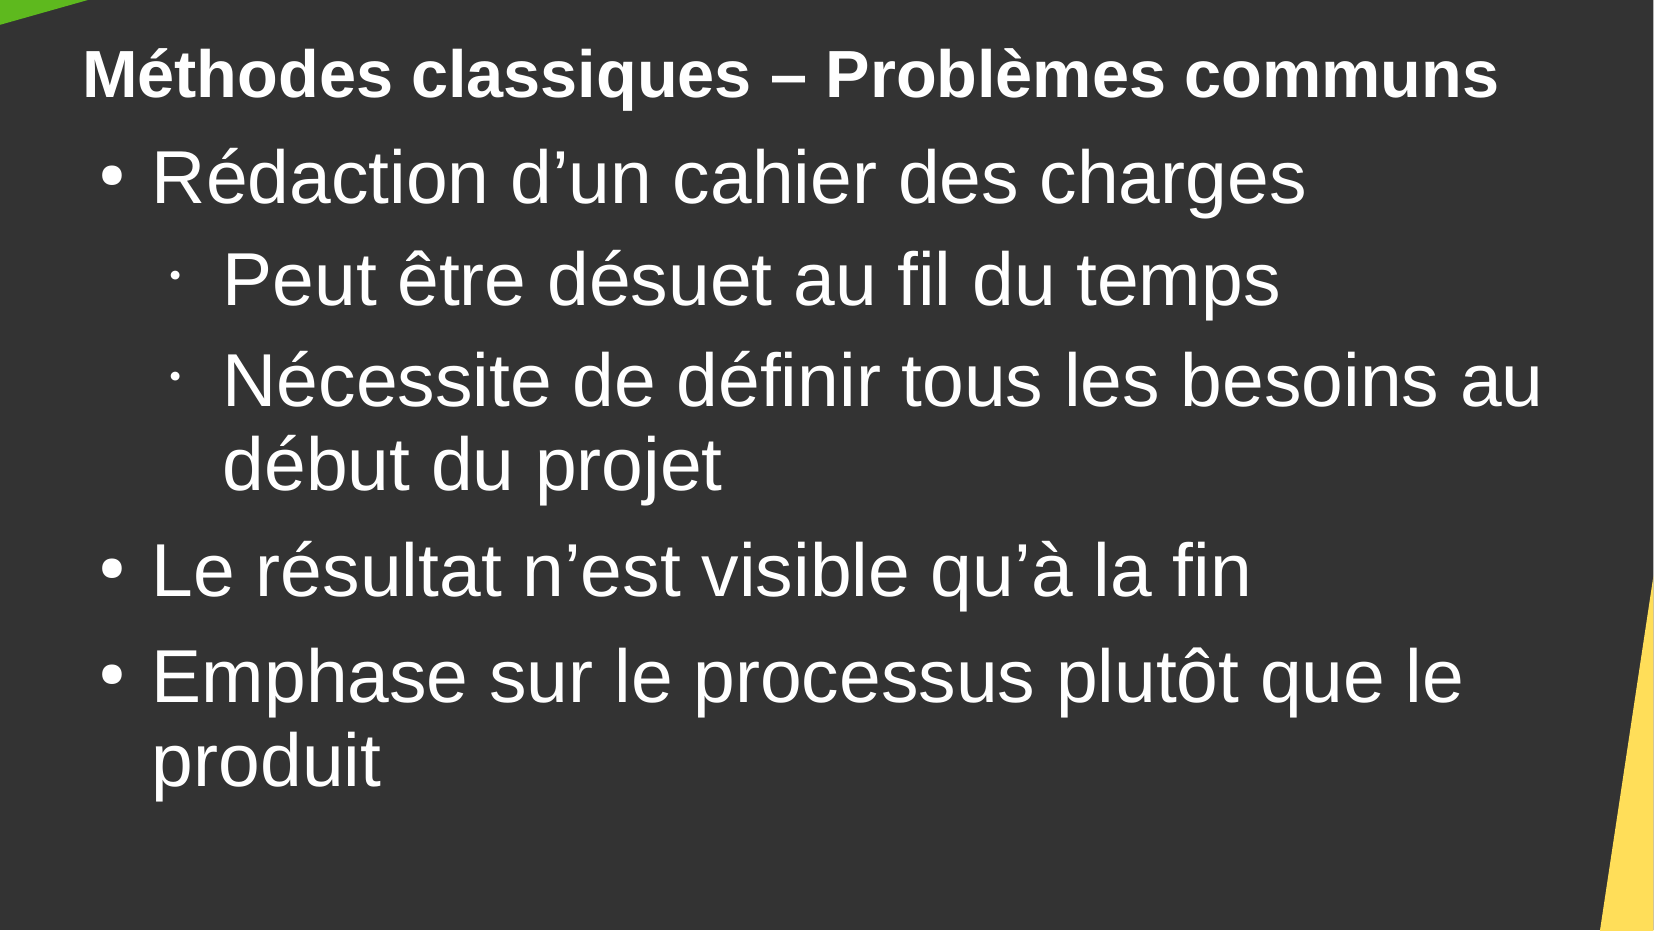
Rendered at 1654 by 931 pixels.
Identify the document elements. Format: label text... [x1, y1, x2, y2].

title Méthodes classiques – Problèmes communs [82, 37, 1571, 122]
text_box [0, 0, 88, 25]
list Rédaction d’un cahier des charges Peut être désuet au fil du temps Nécessite de définir tous les besoins au début du projet Le résultat n’est visible qu’à la fin Emphase sur le processus plutôt que le produit [80, 135, 1620, 839]
text_box [1599, 572, 1654, 931]
